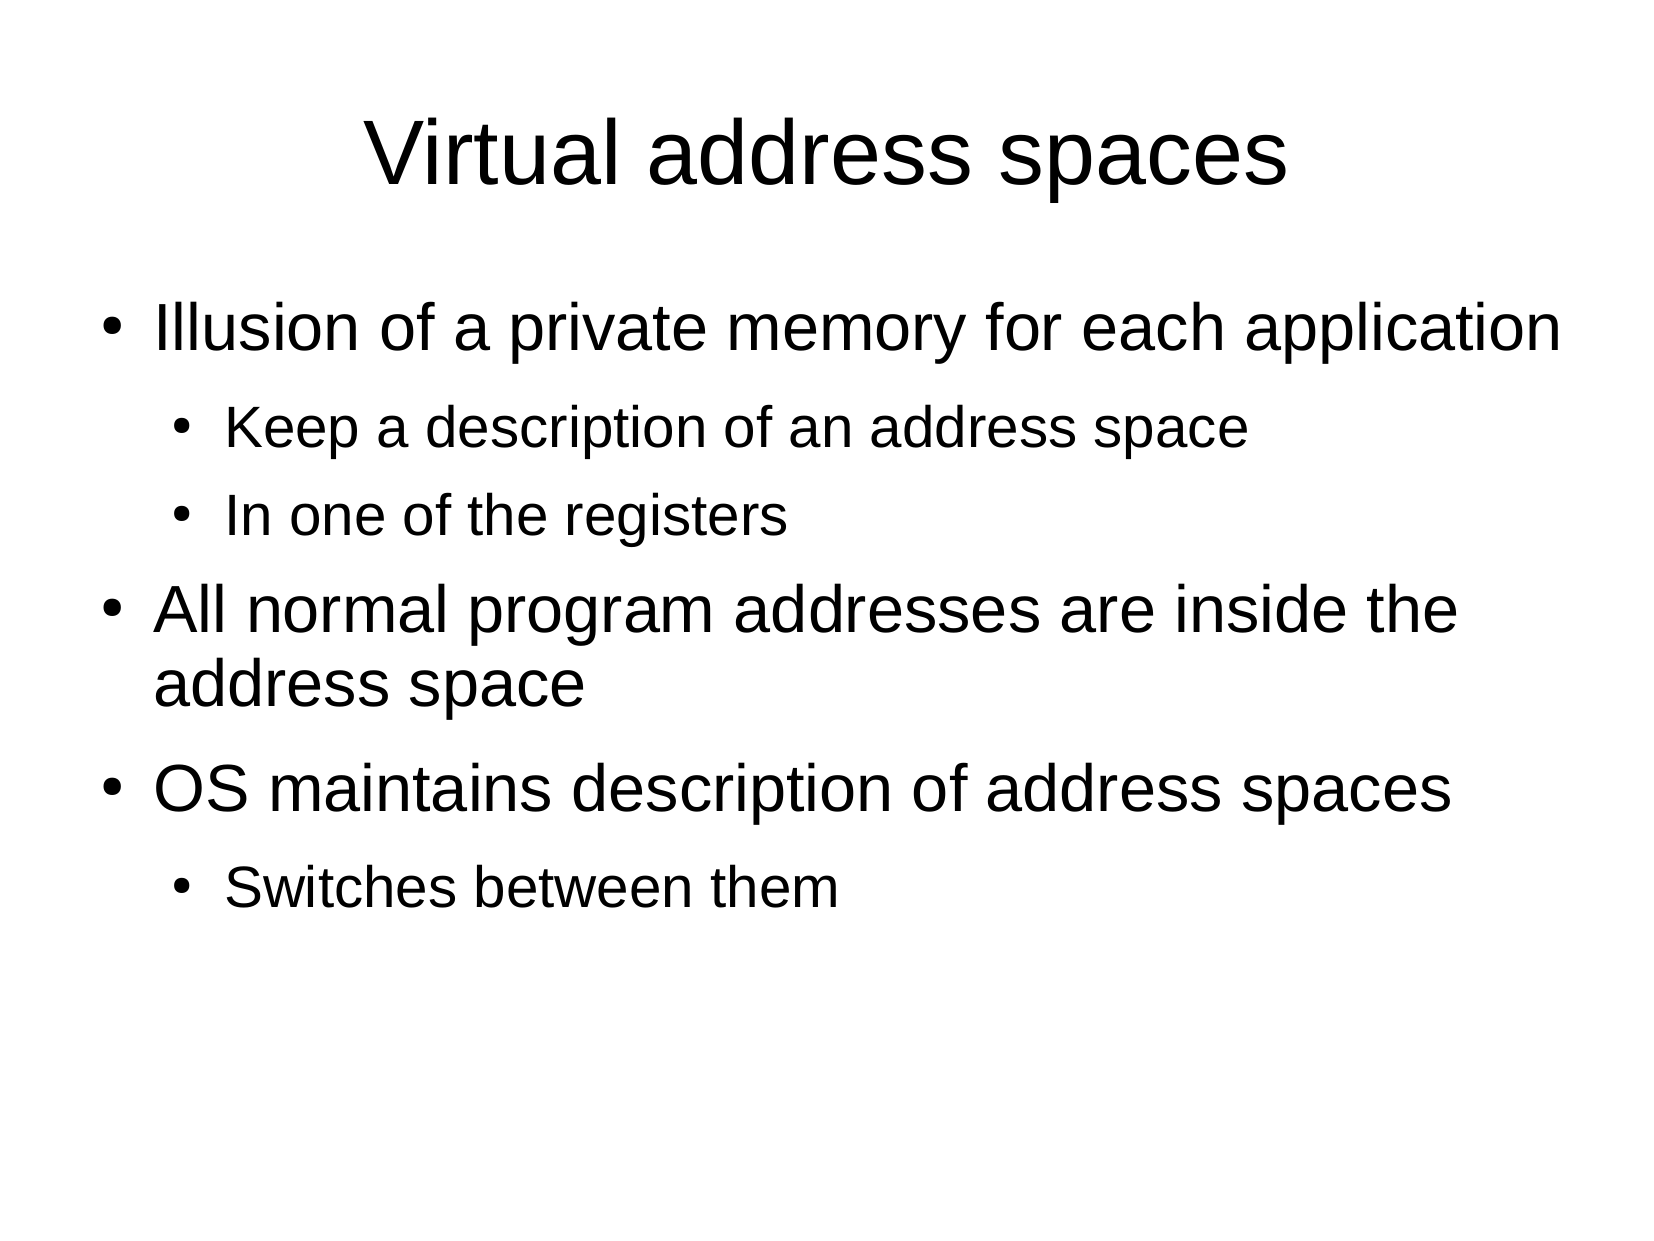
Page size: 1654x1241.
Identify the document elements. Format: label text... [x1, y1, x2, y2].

list Illusion of a private memory for each application Keep a description of an address space In one of the registers All normal program addresses are inside the address space OS maintains description of address spaces Switches between them [82, 290, 1571, 1010]
title Virtual address spaces [82, 49, 1571, 257]
